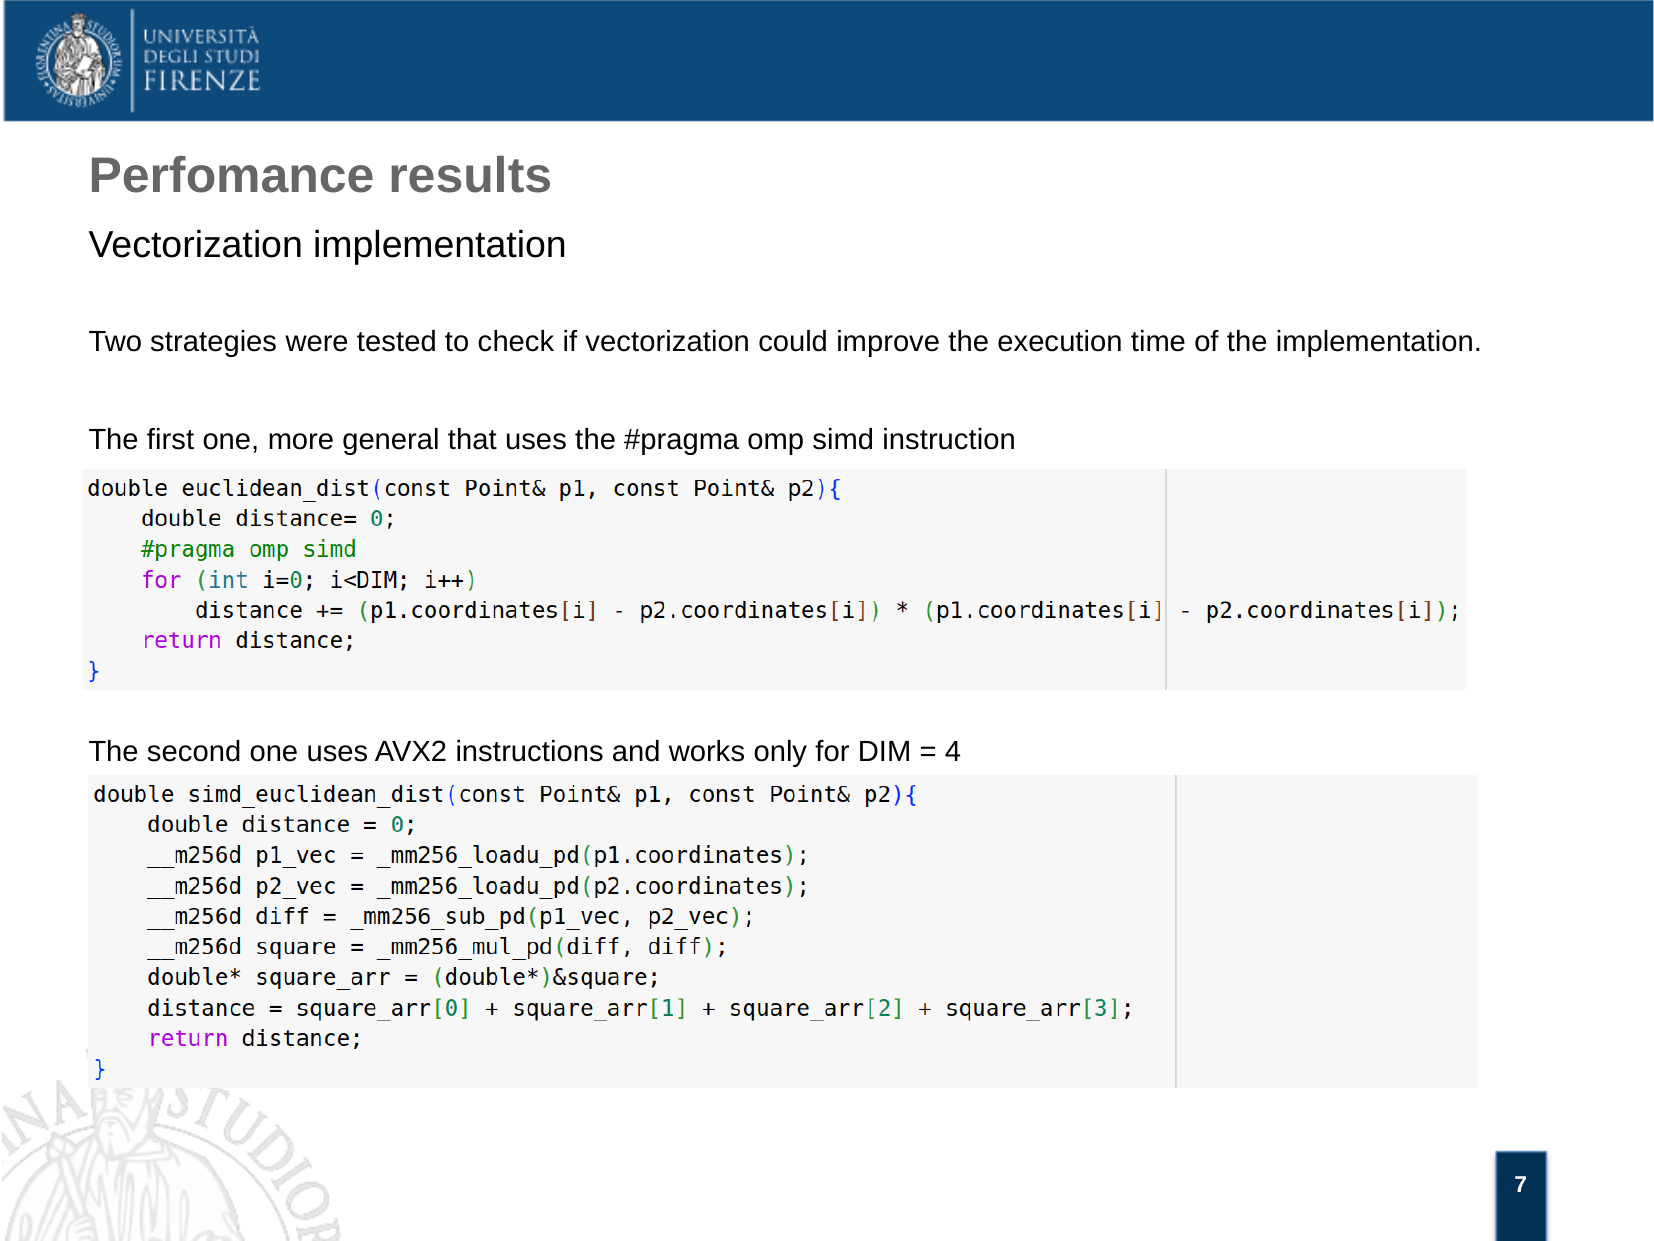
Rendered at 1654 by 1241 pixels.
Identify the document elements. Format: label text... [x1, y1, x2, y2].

text_box 7 [1505, 1160, 1536, 1208]
text_box Two strategies were tested to check if vectorization could improve the execution time of the implementation. The first one, more general that uses the #pragma omp simd instruction [88, 324, 1654, 489]
text_box The second one uses AVX2 instructions and works only for DIM = 4 [88, 702, 1654, 768]
text_box Perfomance results Vectorization implementation [88, 119, 951, 266]
picture [2, 0, 1654, 1241]
